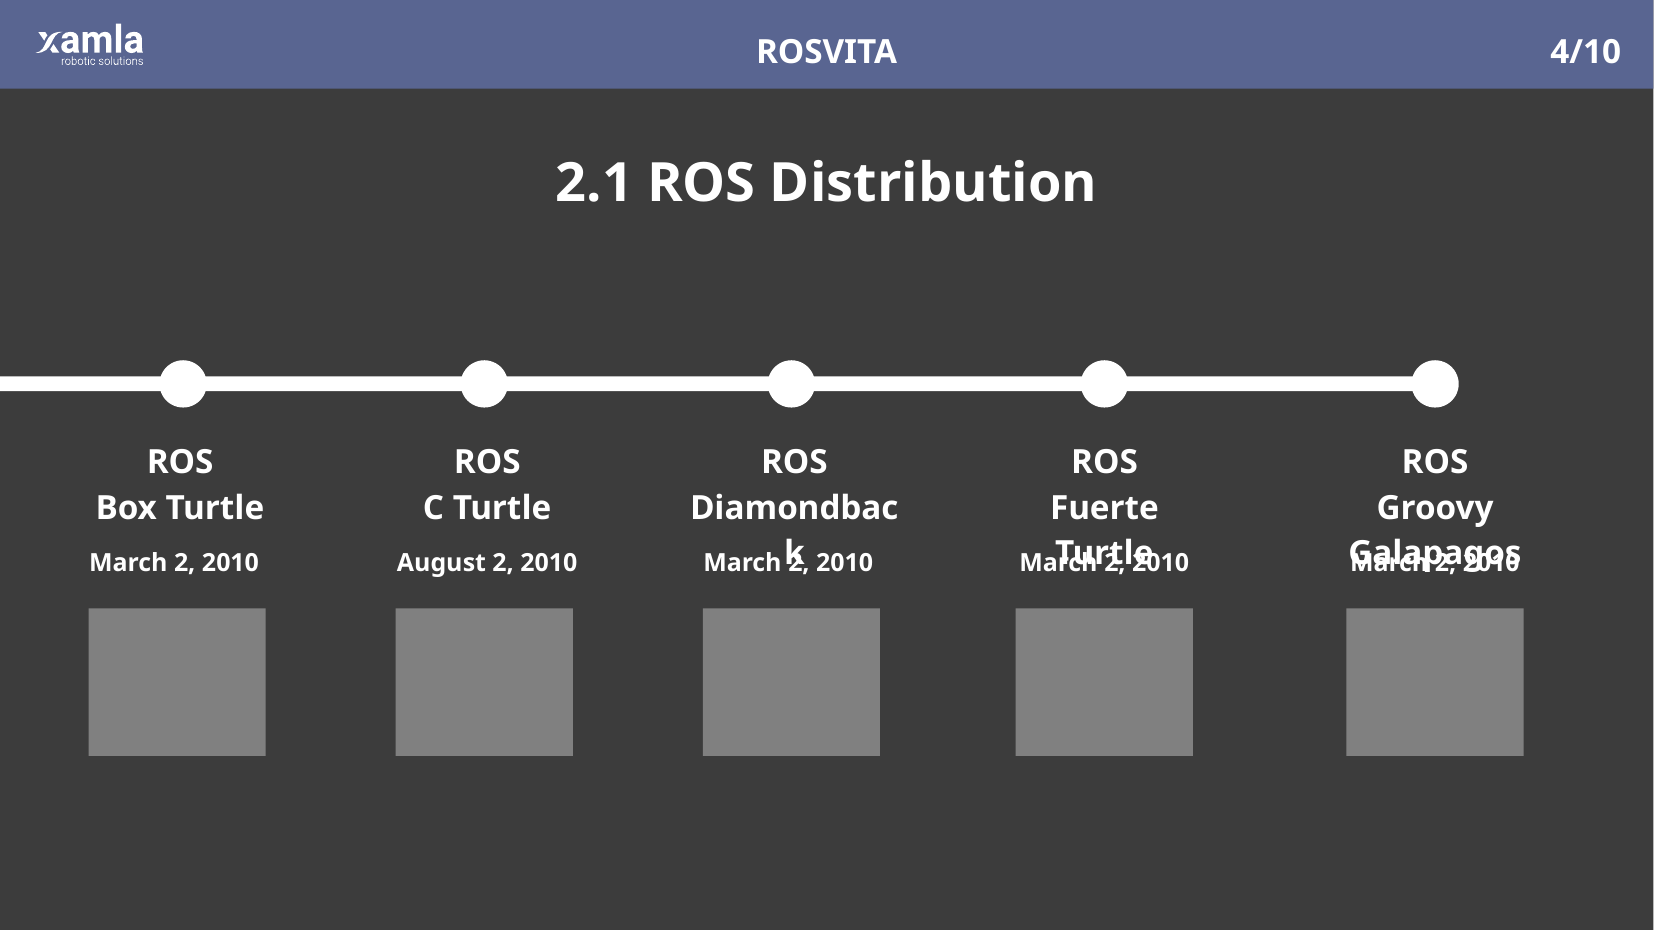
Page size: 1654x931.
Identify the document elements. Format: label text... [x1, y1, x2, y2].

text_box ROS Diamondback [673, 431, 916, 524]
text_box ROS Groovy Galapagos [1281, 431, 1589, 532]
text_box [702, 608, 880, 756]
text_box [395, 608, 573, 756]
text_box 4/10 [1511, 20, 1636, 75]
text_box ROS C Turtle [378, 431, 597, 524]
text_box [0, 0, 1654, 89]
text_box ROSVITA [296, 20, 1357, 75]
text_box [0, 360, 1459, 408]
text_box March 2, 2010 [962, 537, 1247, 582]
text_box [88, 608, 266, 756]
text_box [1015, 608, 1193, 756]
text_box March 2, 2010 [35, 537, 313, 582]
text_box March 2, 2010 [643, 537, 934, 582]
text_box 2.1 ROS Distribution [188, 135, 1465, 215]
text_box ROS Fuerte Turtle [986, 431, 1223, 524]
text_box March 2, 2010 [1299, 537, 1571, 582]
text_box [1346, 608, 1524, 756]
text_box ROS Box Turtle [71, 431, 290, 524]
text_box August 2, 2010 [342, 537, 632, 582]
picture [35, 23, 143, 65]
